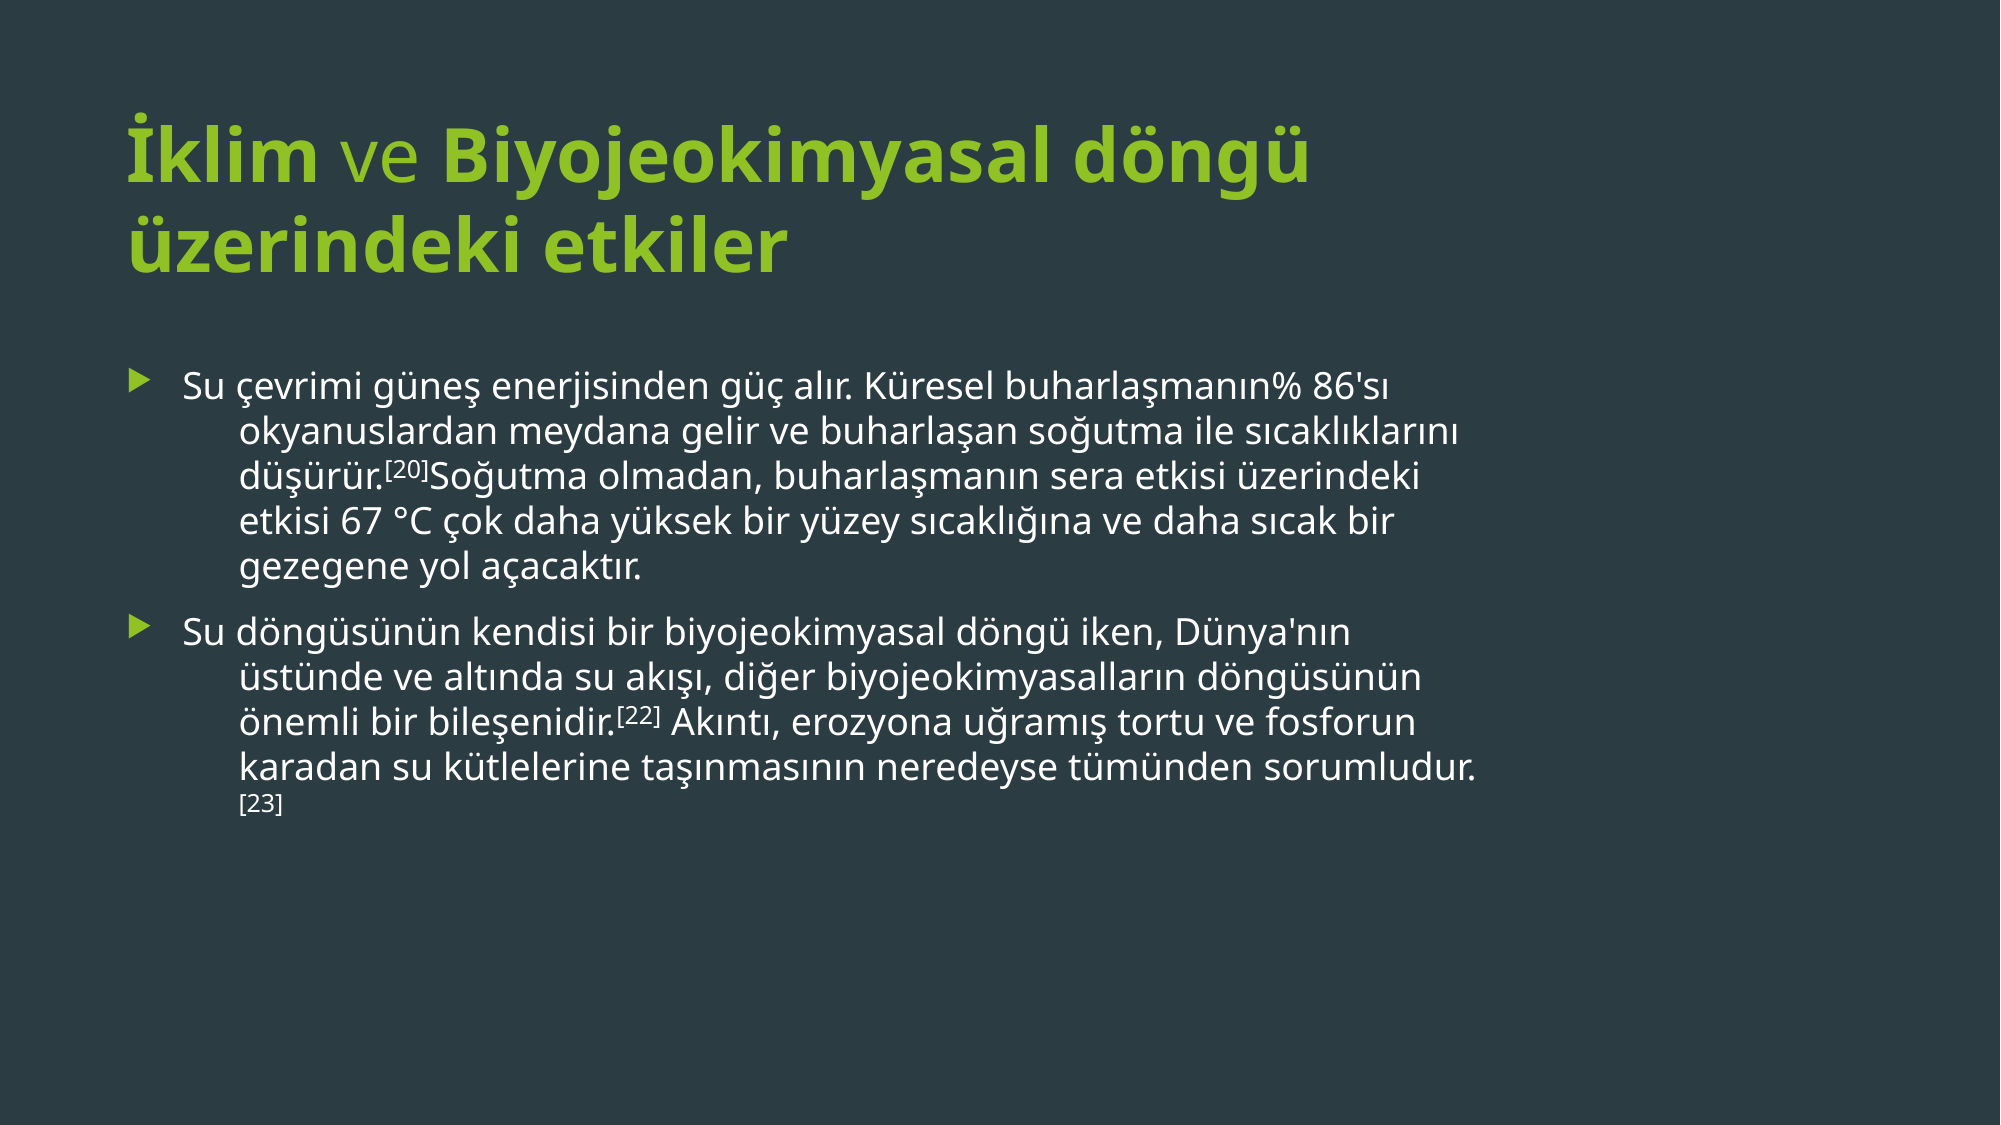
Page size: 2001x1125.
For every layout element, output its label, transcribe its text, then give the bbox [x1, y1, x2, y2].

title İklim ve Biyojeokimyasal döngü üzerindeki etkiler [111, 99, 1522, 317]
list Su çevrimi güneş enerjisinden güç alır. Küresel buharlaşmanın% 86'sı okyanuslardan meydana gelir ve buharlaşan soğutma ile sıcaklıklarını düşürür.[20]Soğutma olmadan, buharlaşmanın sera etkisi üzerindeki etkisi 67 °C çok daha yüksek bir yüzey sıcaklığına ve daha sıcak bir gezegene yol açacaktır. Su döngüsünün kendisi bir biyojeokimyasal döngü iken, Dünya'nın üstünde ve altında su akışı, diğer biyojeokimyasalların döngüsünün önemli bir bileşenidir.[22] Akıntı, erozyona uğramış tortu ve fosforun karadan su kütlelerine taşınmasının neredeyse tümünden sorumludur.[23] [111, 354, 1522, 992]
